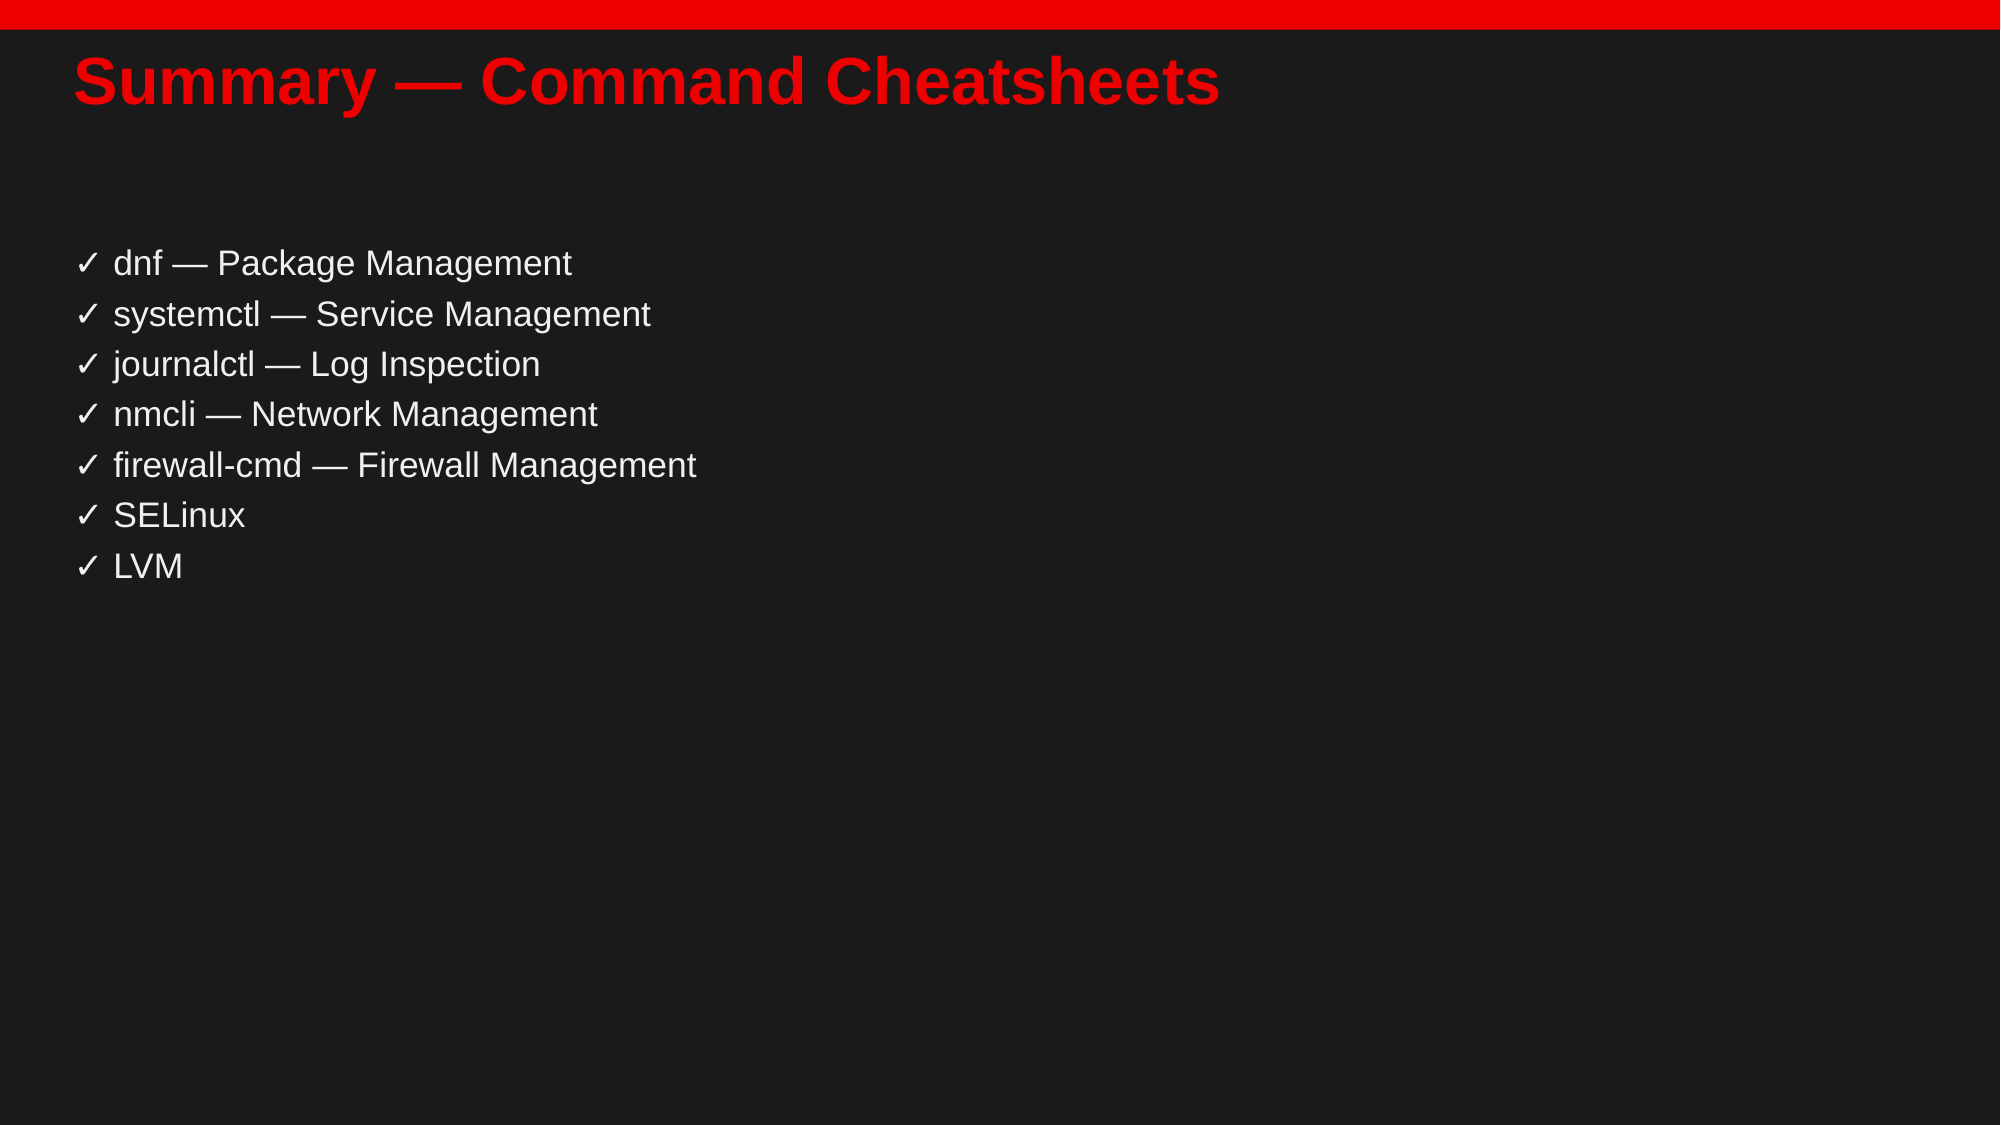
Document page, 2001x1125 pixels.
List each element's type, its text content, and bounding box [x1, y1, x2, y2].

text_box ✓ dnf — Package Management ✓ systemctl — Service Management ✓ journalctl — Log Inspection ✓ nmcli — Network Management ✓ firewall-cmd — Firewall Management ✓ SELinux ✓ LVM [59, 236, 1942, 1037]
text_box Summary — Command Cheatsheets [59, 36, 1942, 208]
text_box [0, 0, 2001, 30]
